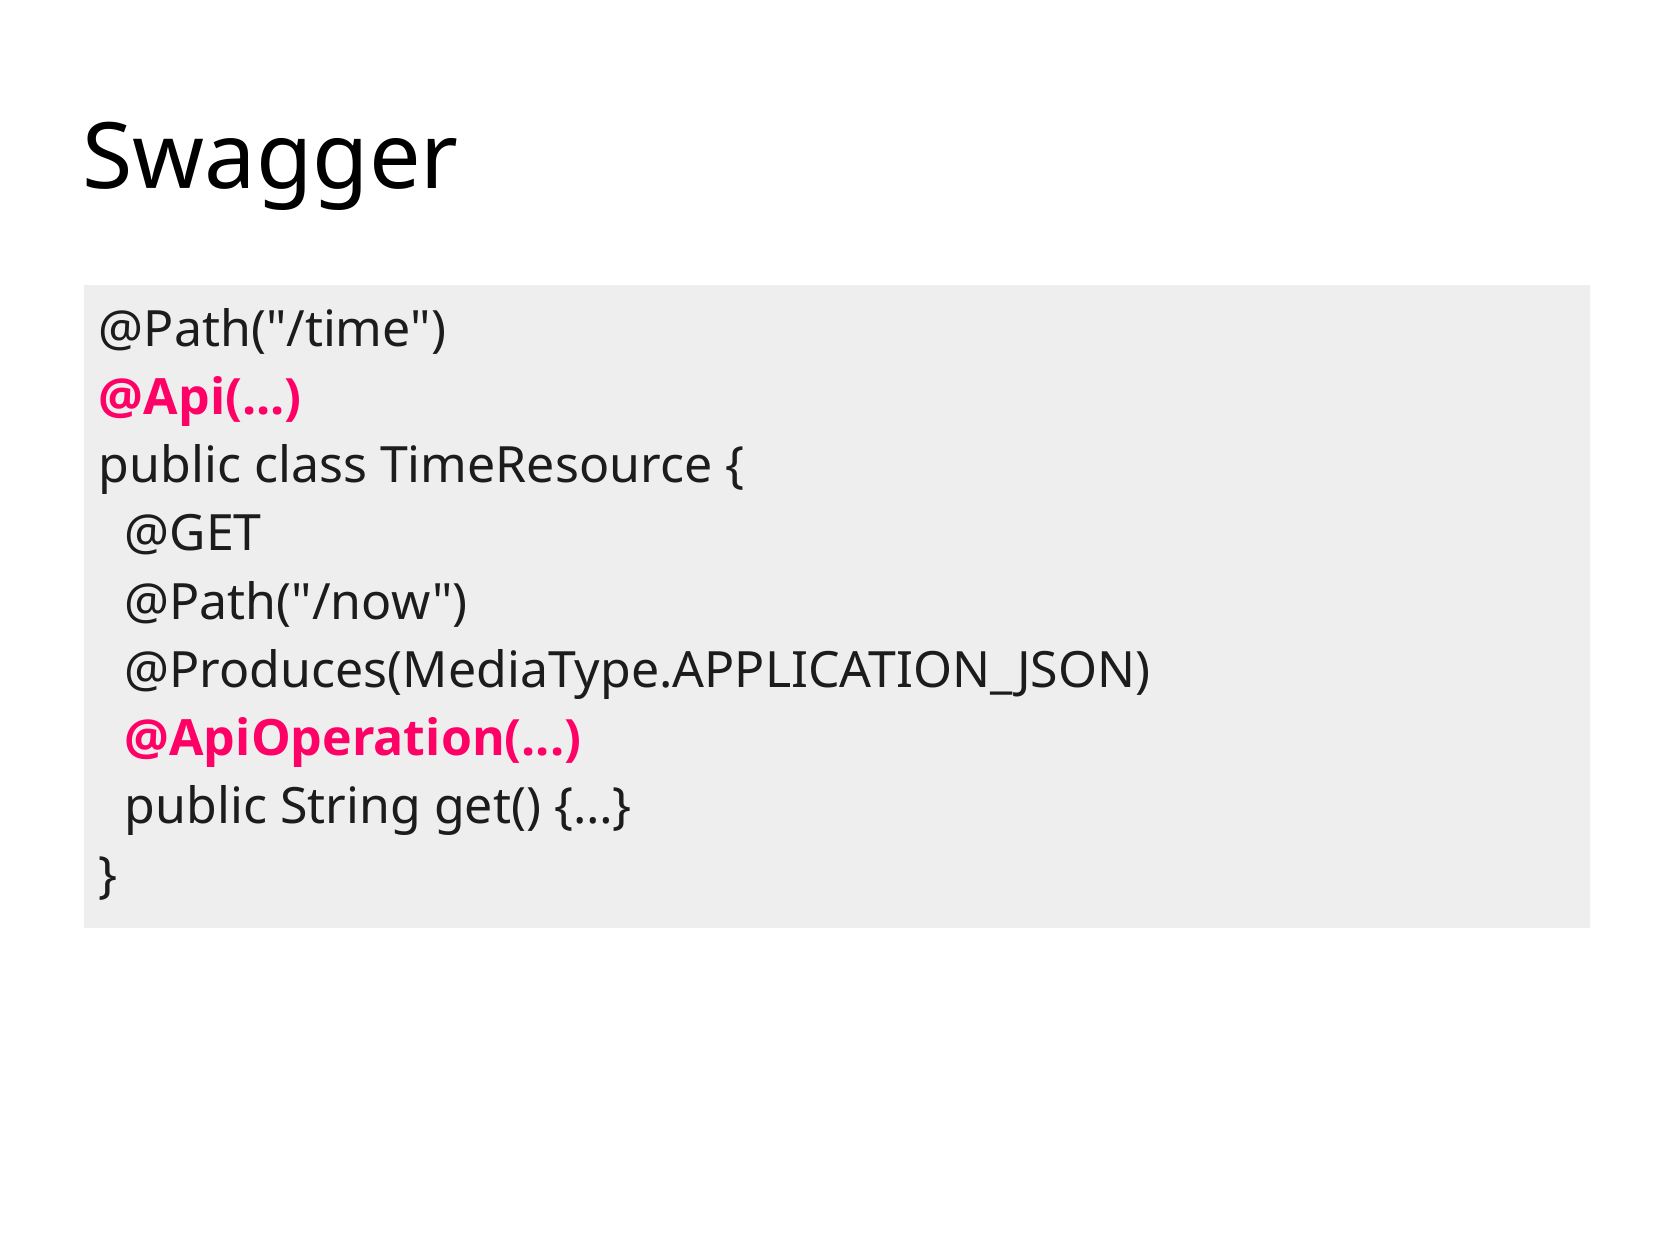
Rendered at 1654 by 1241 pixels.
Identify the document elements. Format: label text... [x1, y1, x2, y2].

title Swagger [82, 49, 1571, 257]
text_box @Path("/time") @Api(...) public class TimeResource { @GET @Path("/now") @Produces(MediaType.APPLICATION_JSON) @ApiOperation(...) public String get() {…} } [84, 285, 1591, 928]
